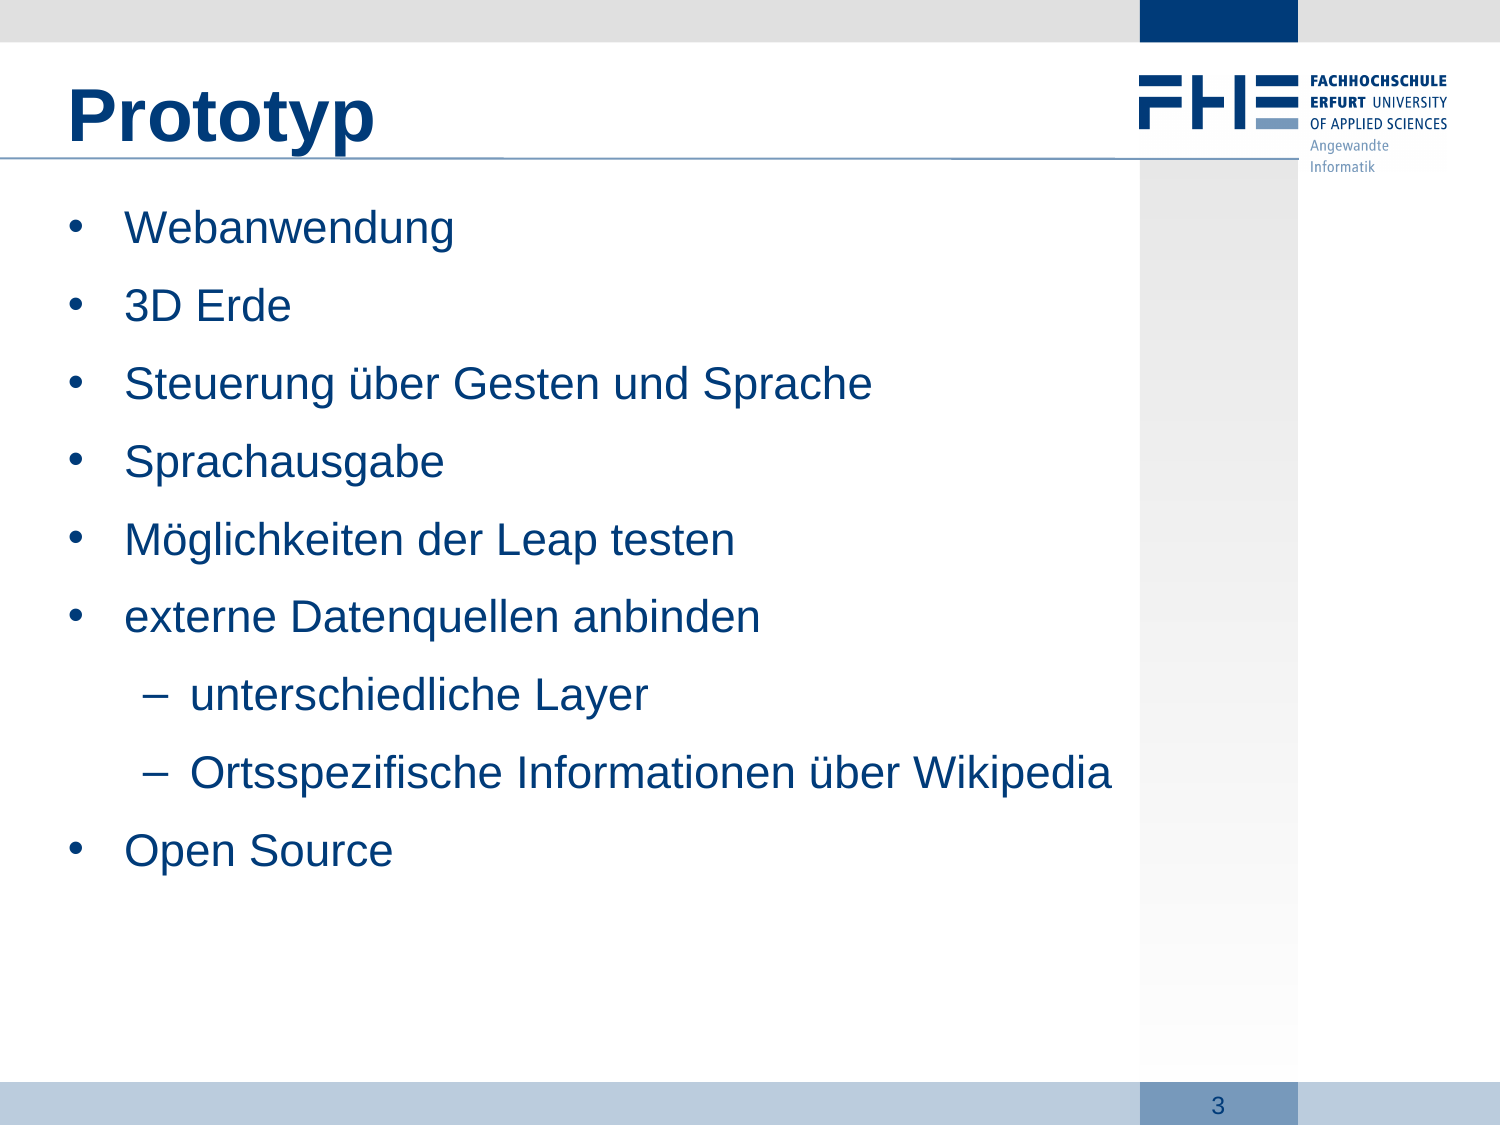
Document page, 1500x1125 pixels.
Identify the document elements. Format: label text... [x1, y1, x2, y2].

picture [1139, 75, 1447, 172]
title Prototyp [53, 58, 1140, 142]
list Webanwendung 3D Erde Steuerung über Gesten und Sprache Sprachausgabe Möglichkeiten der Leap testen externe Datenquellen anbinden unterschiedliche Layer Ortsspezifische Informationen über Wikipedia Open Source [53, 190, 1500, 1100]
